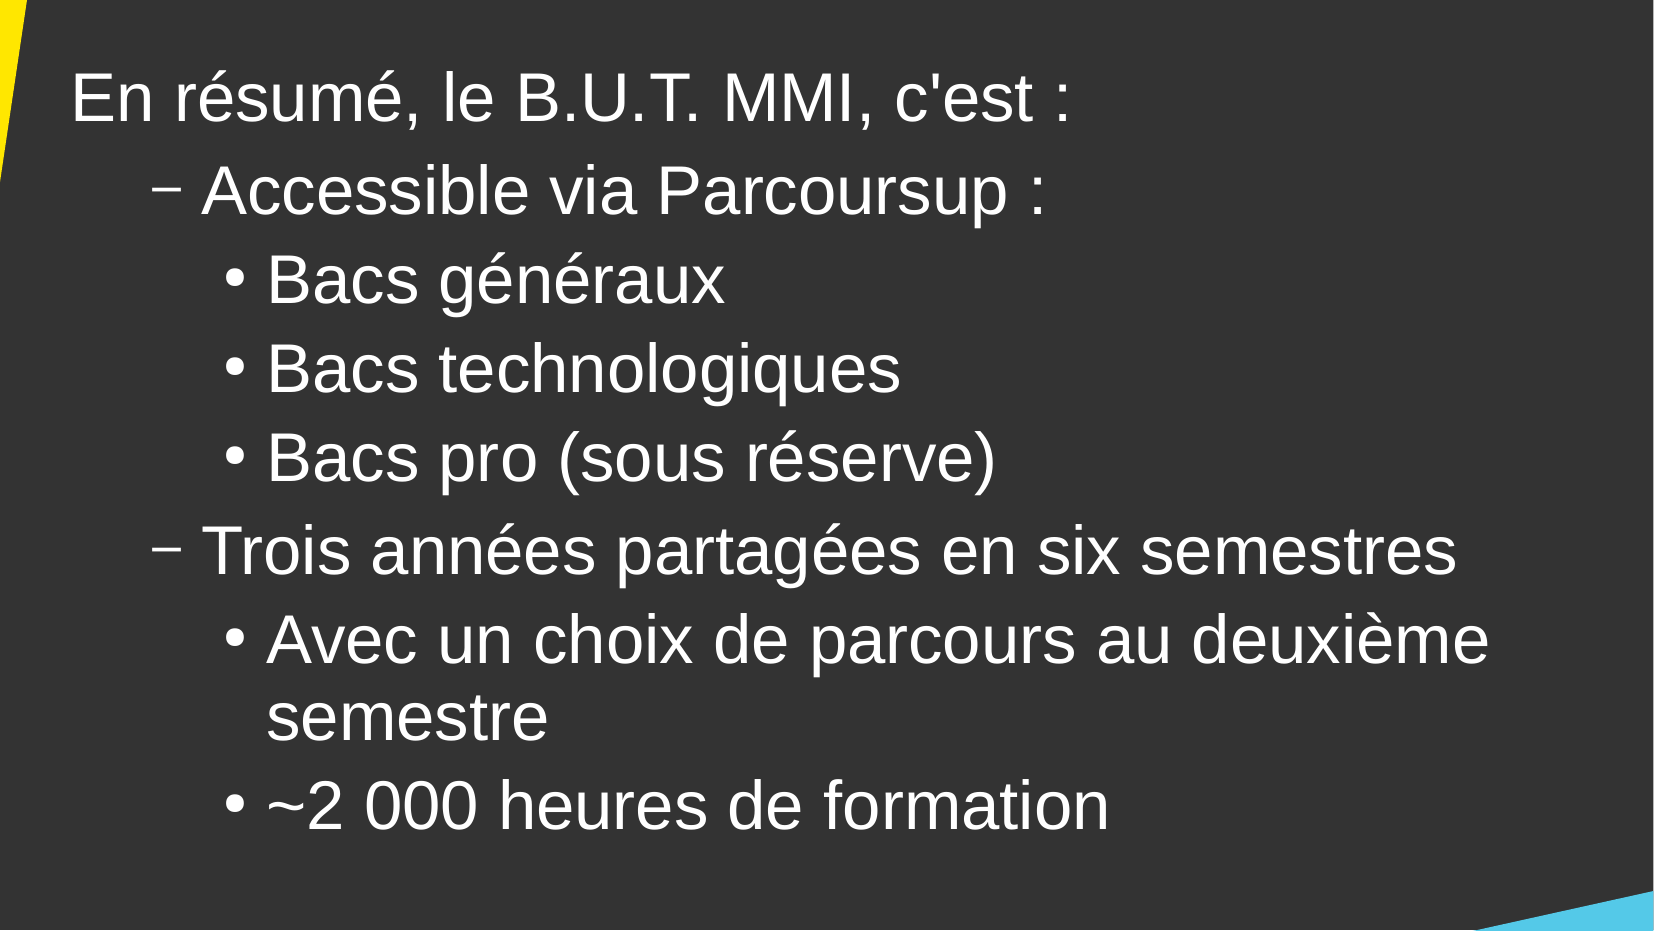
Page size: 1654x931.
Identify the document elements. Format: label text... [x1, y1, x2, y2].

text_box [1472, 890, 1654, 931]
text_box [0, 0, 27, 183]
list En résumé, le B.U.T. MMI, c'est : Accessible via Parcoursup : Bacs généraux Bacs technologiques Bacs pro (sous réserve) Trois années partagées en six semestres Avec un choix de parcours au deuxième semestre ~2 000 heures de formation [70, 59, 1595, 851]
